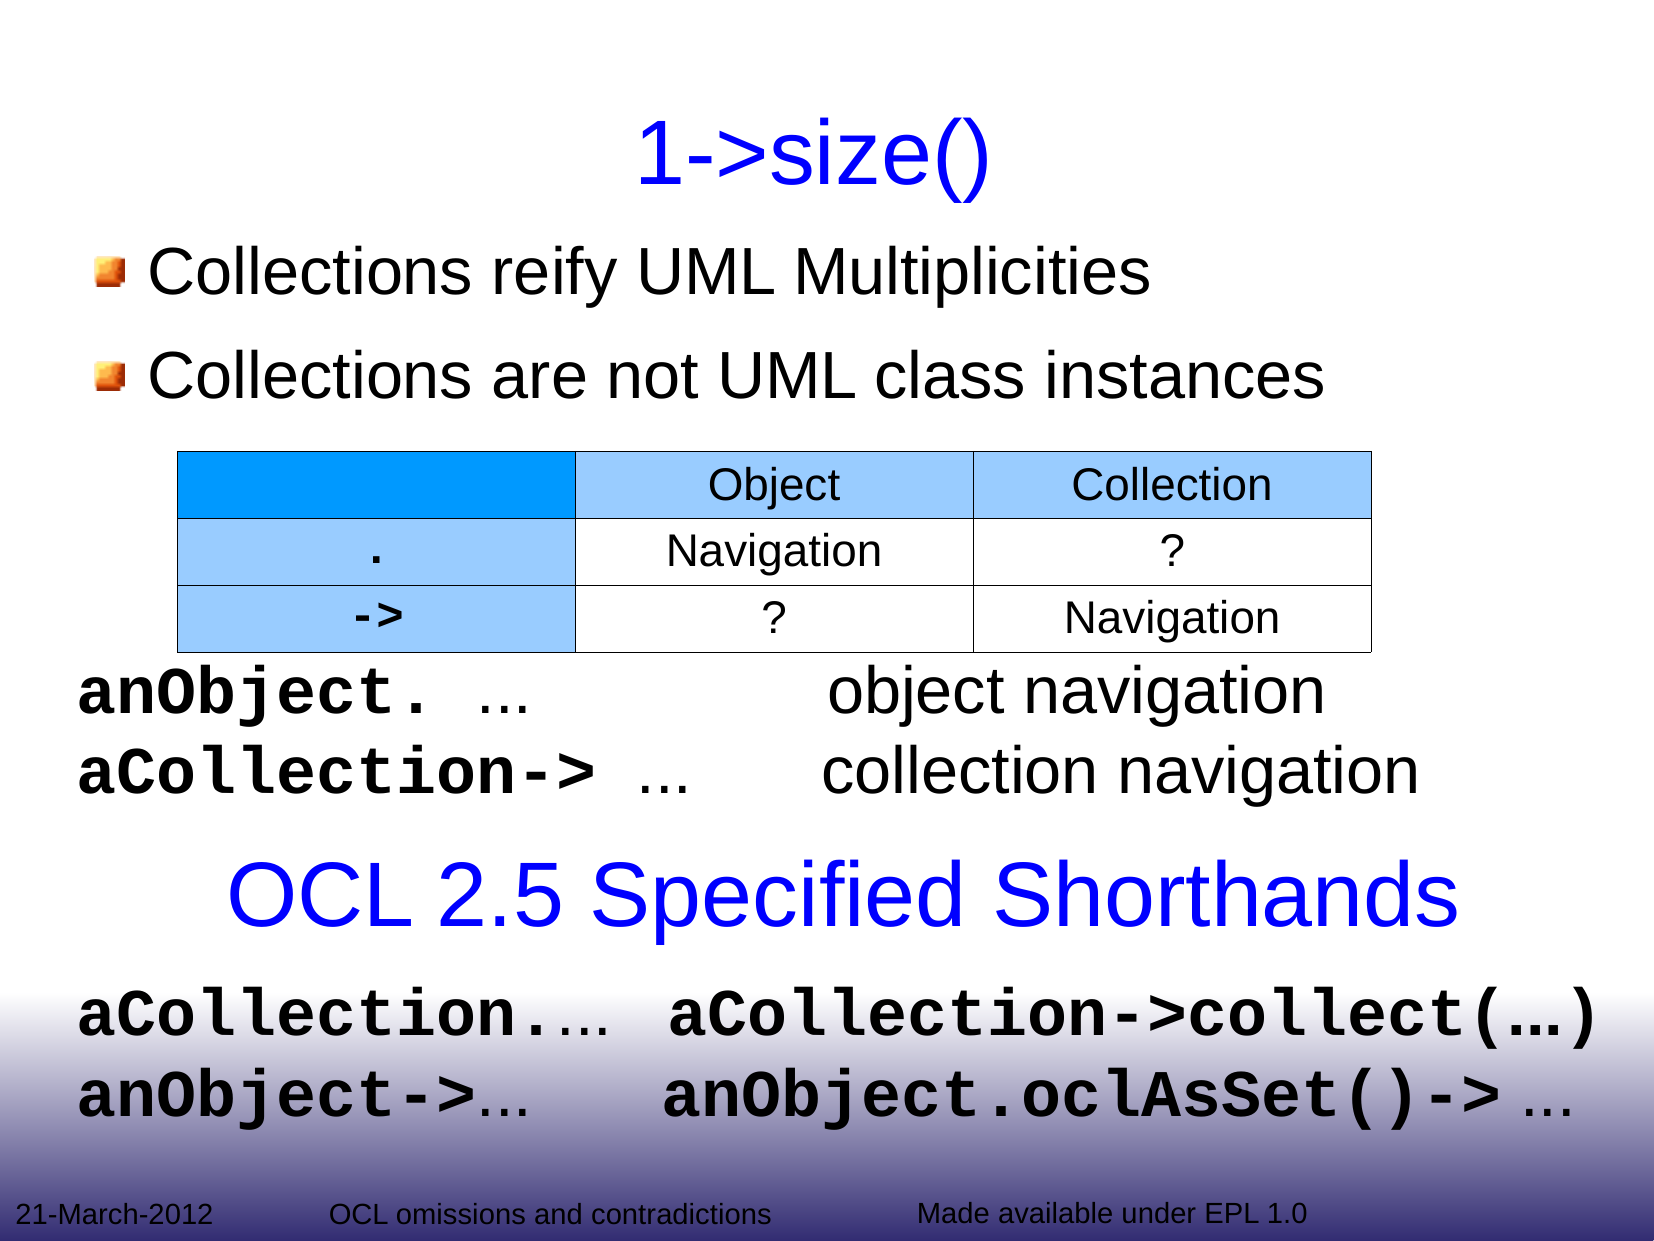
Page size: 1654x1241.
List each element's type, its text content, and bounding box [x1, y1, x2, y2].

title 1->size() [82, 49, 1571, 234]
table_cell ? [576, 586, 973, 652]
table_header Collection [974, 452, 1371, 518]
table_cell Navigation [576, 519, 973, 585]
table_header [178, 452, 575, 518]
table_header Object [576, 452, 973, 518]
table_cell . [178, 519, 575, 585]
table_cell Navigation [974, 586, 1371, 652]
table_cell -> [178, 586, 575, 652]
list Collections reify UML Multiplicities Collections are not UML class instances anObject. ... object navigation aCollection-> ... collection navigation OCL 2.5 Specified Shorthands aCollection.... aCollection->collect(...) anObject->... anObject.oclAsSet()-> ... [76, 234, 1613, 1137]
table_cell ? [974, 519, 1371, 585]
